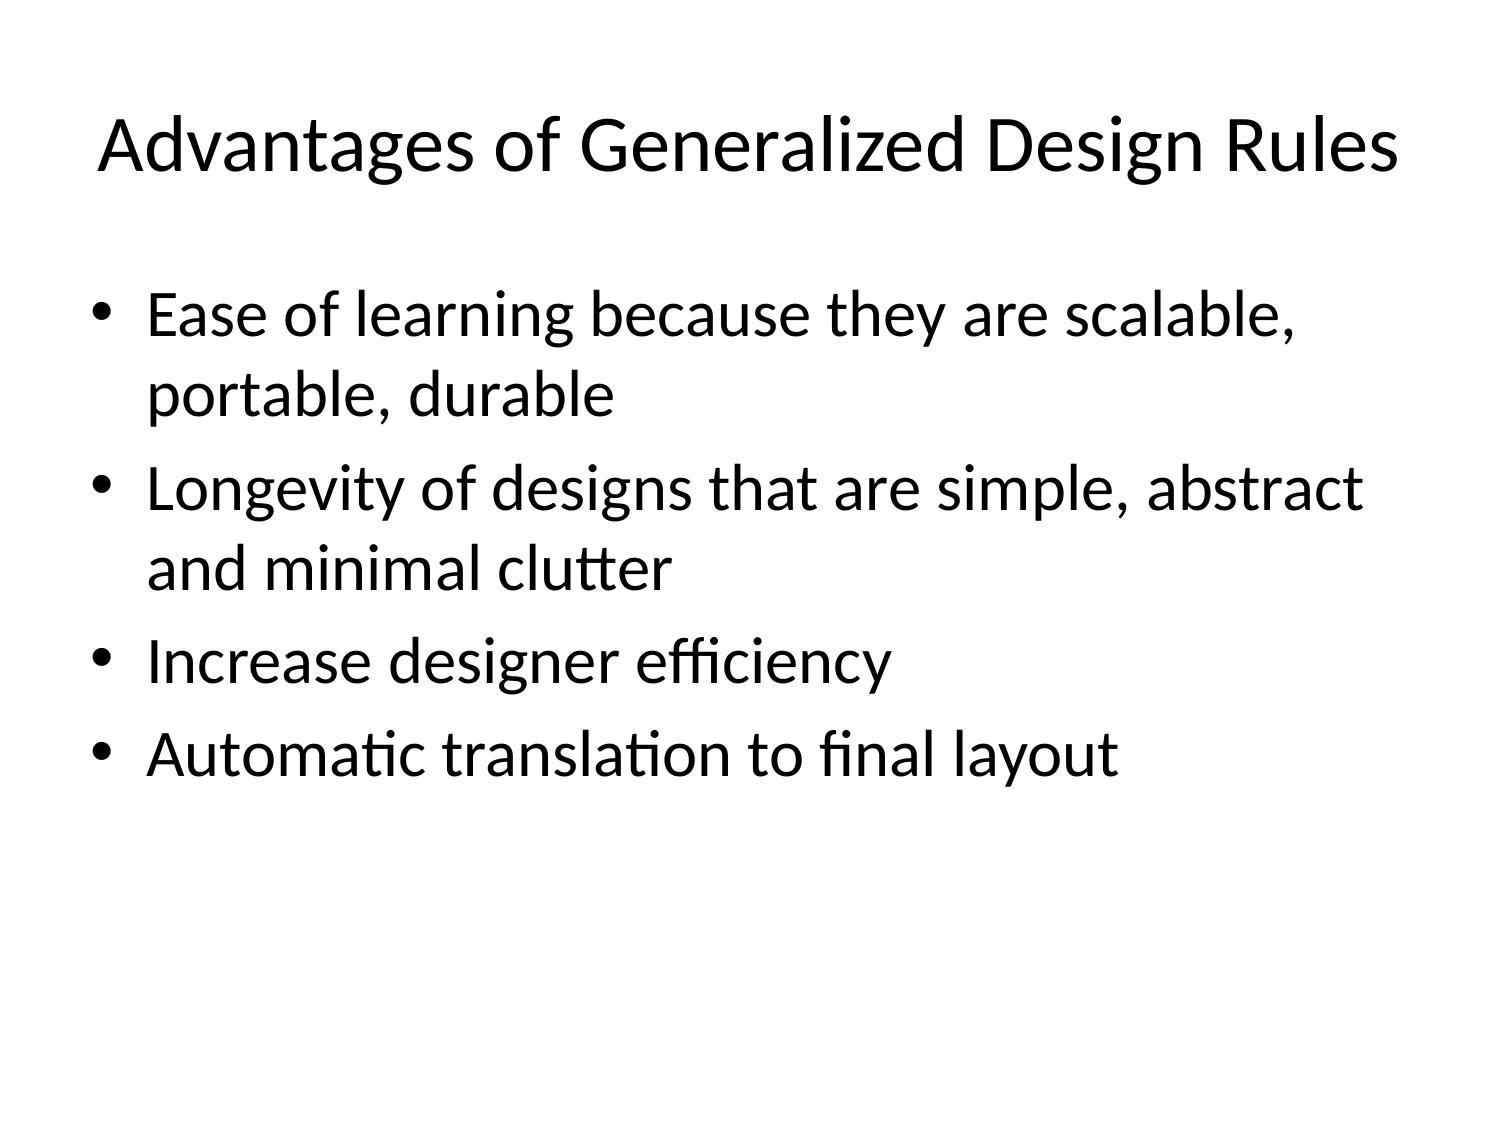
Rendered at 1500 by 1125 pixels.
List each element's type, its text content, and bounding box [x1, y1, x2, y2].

title Advantages of Generalized Design Rules [75, 45, 1425, 233]
list Ease of learning because they are scalable, portable, durable Longevity of designs that are simple, abstract and minimal clutter Increase designer efficiency Automatic translation to final layout [75, 262, 1425, 1005]
